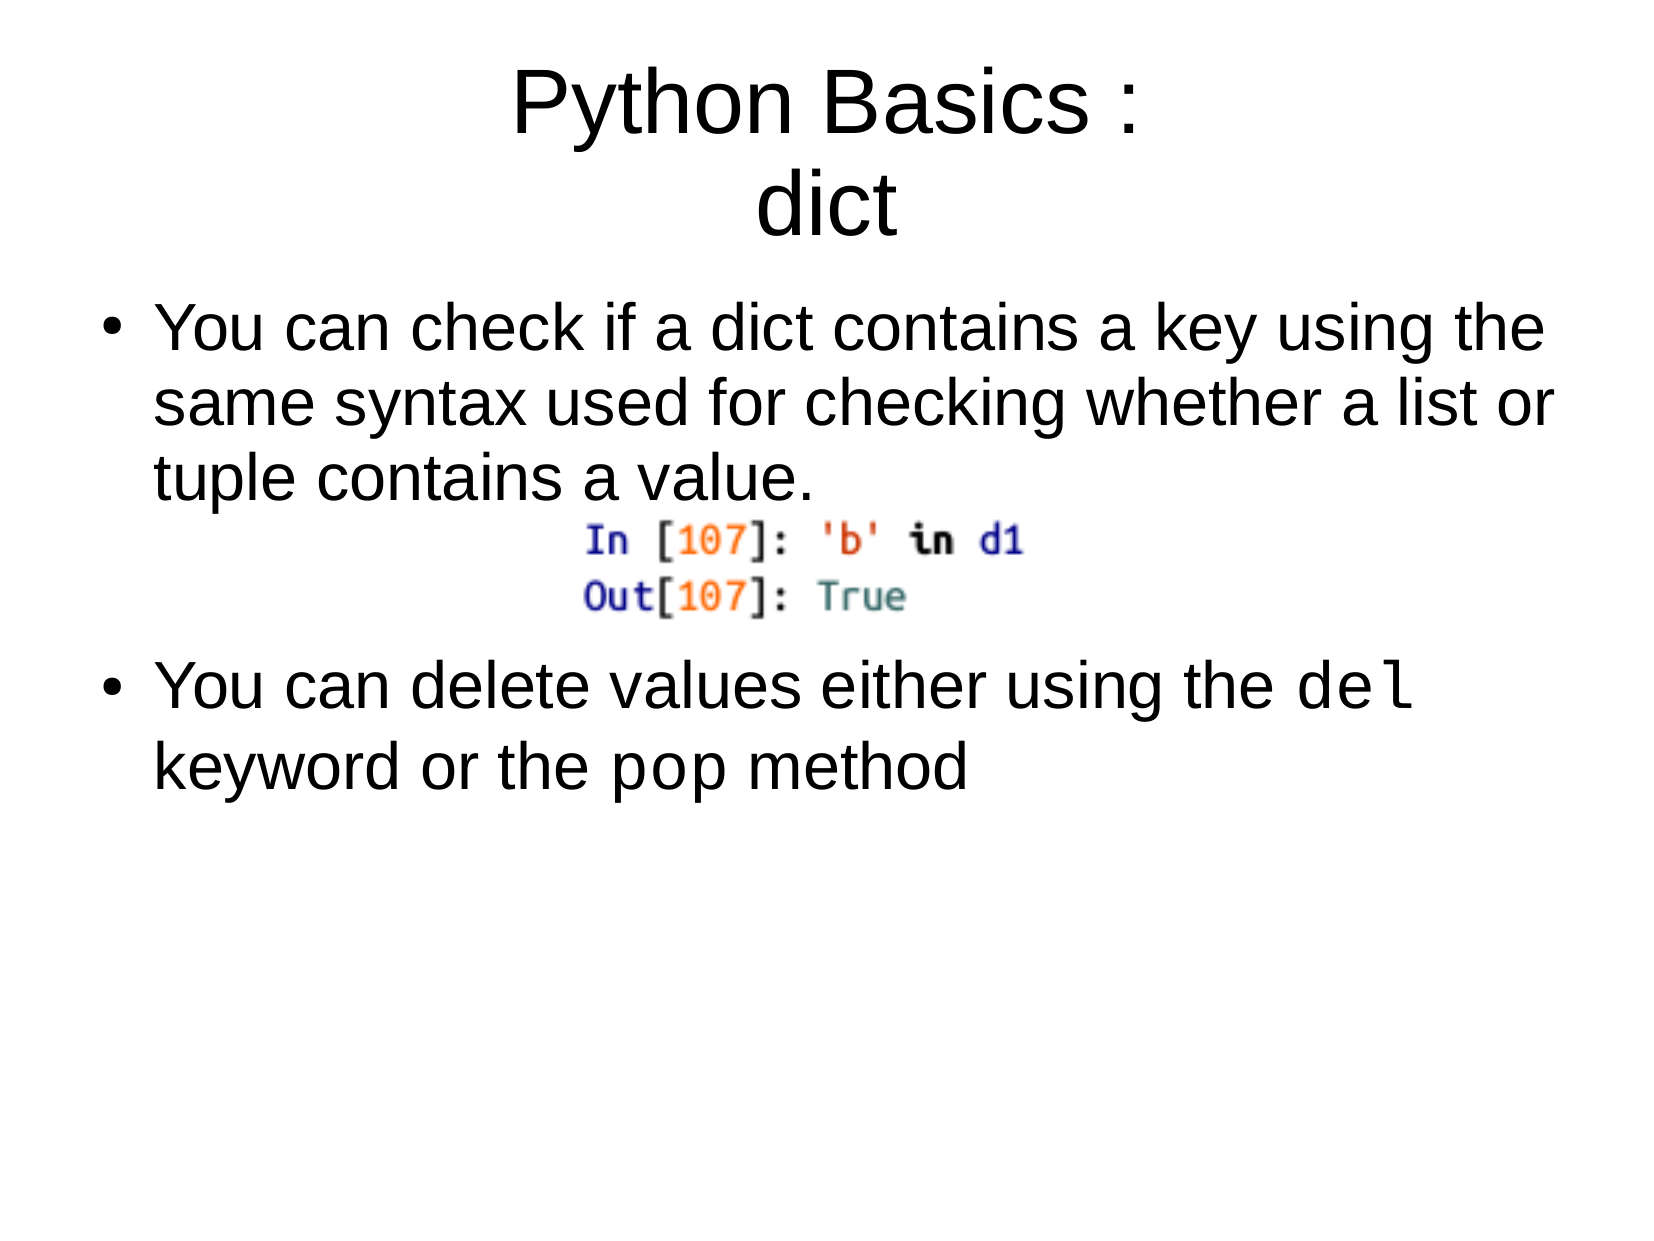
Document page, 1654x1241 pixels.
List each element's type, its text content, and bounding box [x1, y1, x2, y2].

list You can check if a dict contains a key using the same syntax used for checking whether a list or tuple contains a value. You can delete values either using the del keyword or the pop method [82, 290, 1571, 1010]
title Python Basics : dict [82, 49, 1571, 257]
picture [554, 510, 1053, 659]
